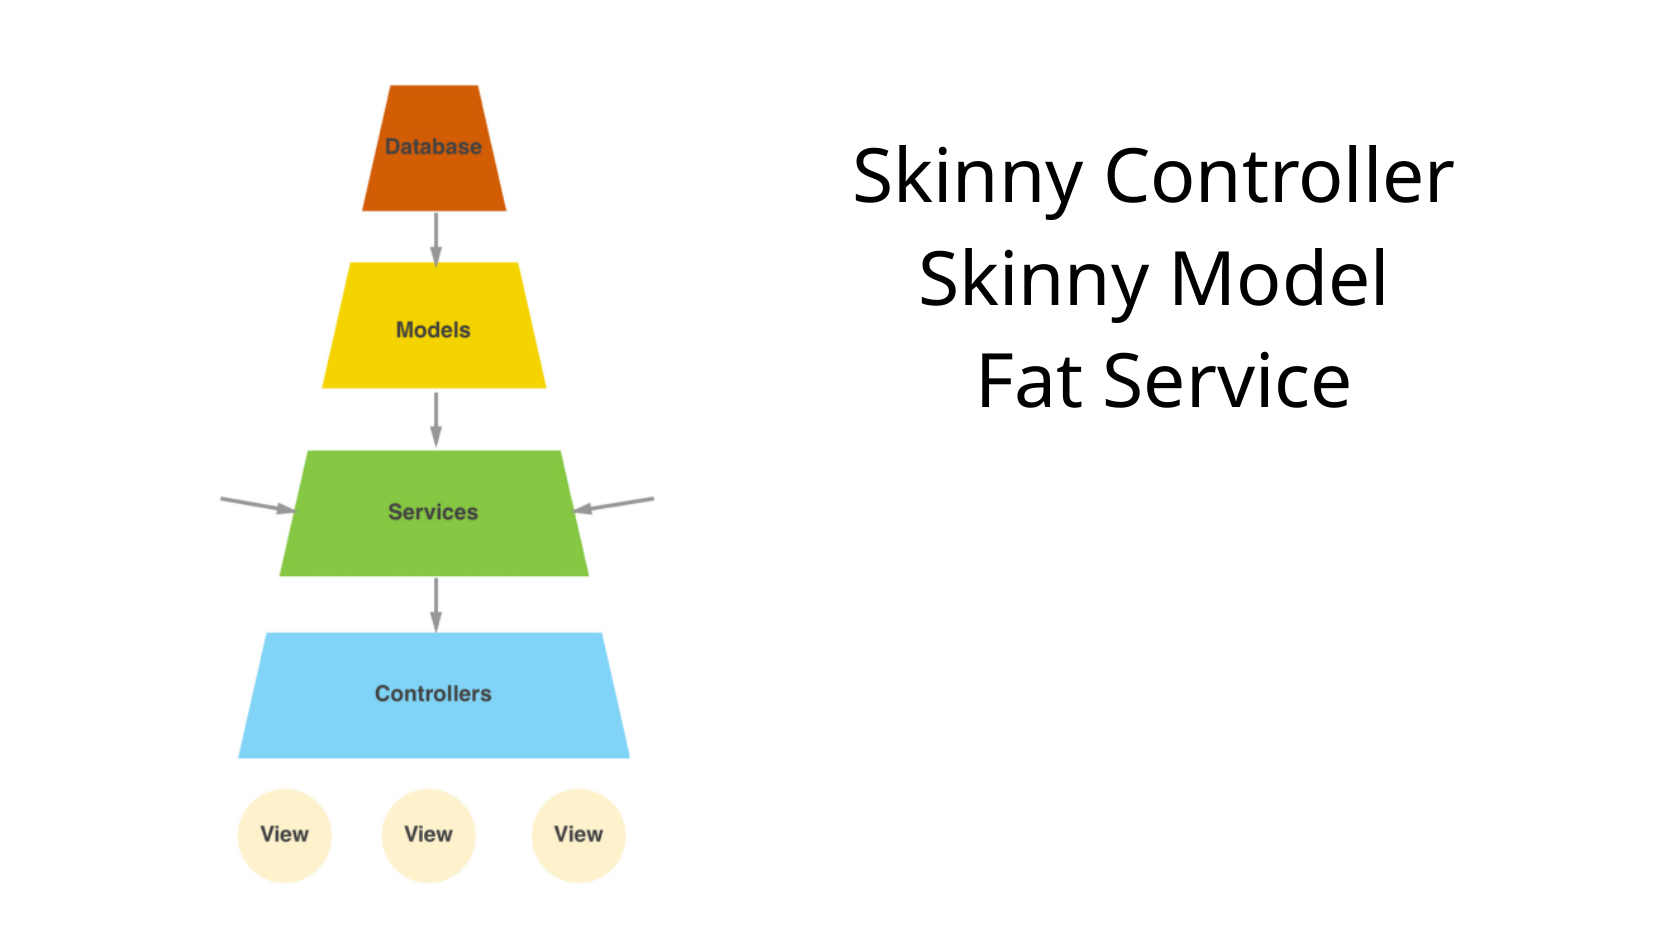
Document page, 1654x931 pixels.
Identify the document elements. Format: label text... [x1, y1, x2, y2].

picture [90, 55, 766, 886]
title Skinny Controller Skinny Model Fat Service [766, 143, 1639, 409]
